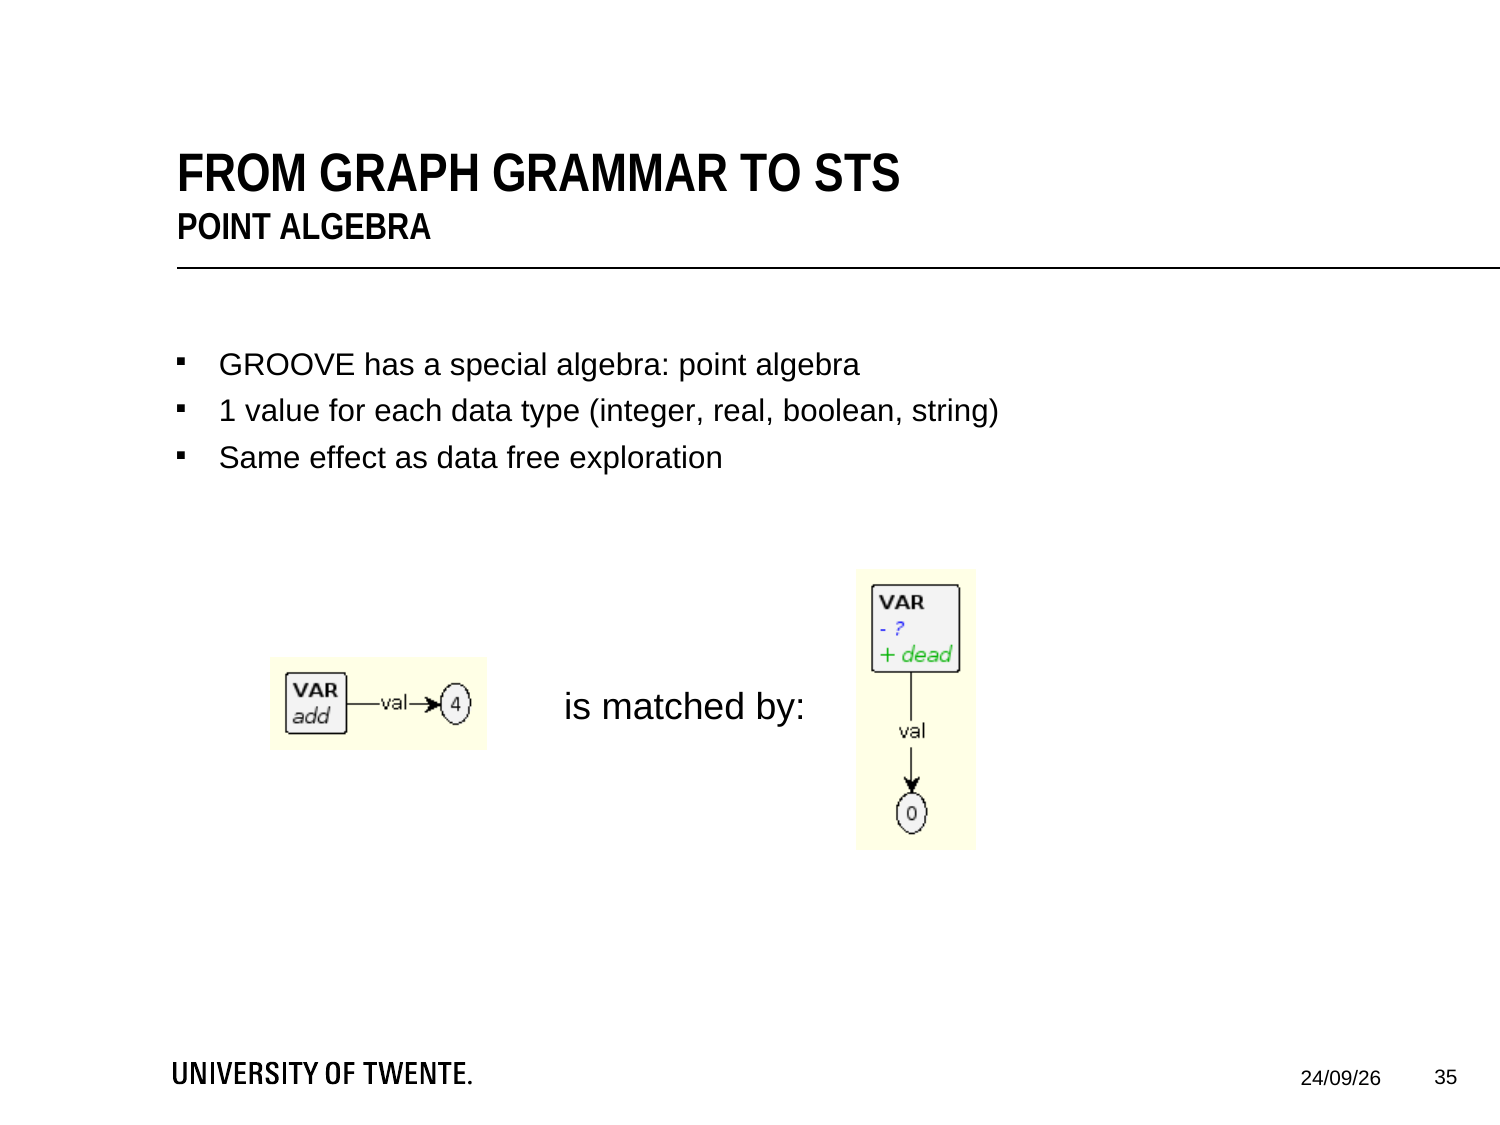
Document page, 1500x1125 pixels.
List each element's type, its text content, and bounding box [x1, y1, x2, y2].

list GROOVE has a special algebra: point algebra 1 value for each data type (integer, real, boolean, string) Same effect as data free exploration [177, 336, 1381, 961]
text_box is matched by: [549, 675, 821, 735]
title FROM GRAPH GRAMMAR TO STS POINT ALGEBRA [177, 59, 1458, 248]
text_box 21/05/12 [1242, 1050, 1395, 1125]
picture [856, 569, 976, 850]
picture [270, 657, 487, 751]
text_box <number> [1395, 1049, 1458, 1125]
